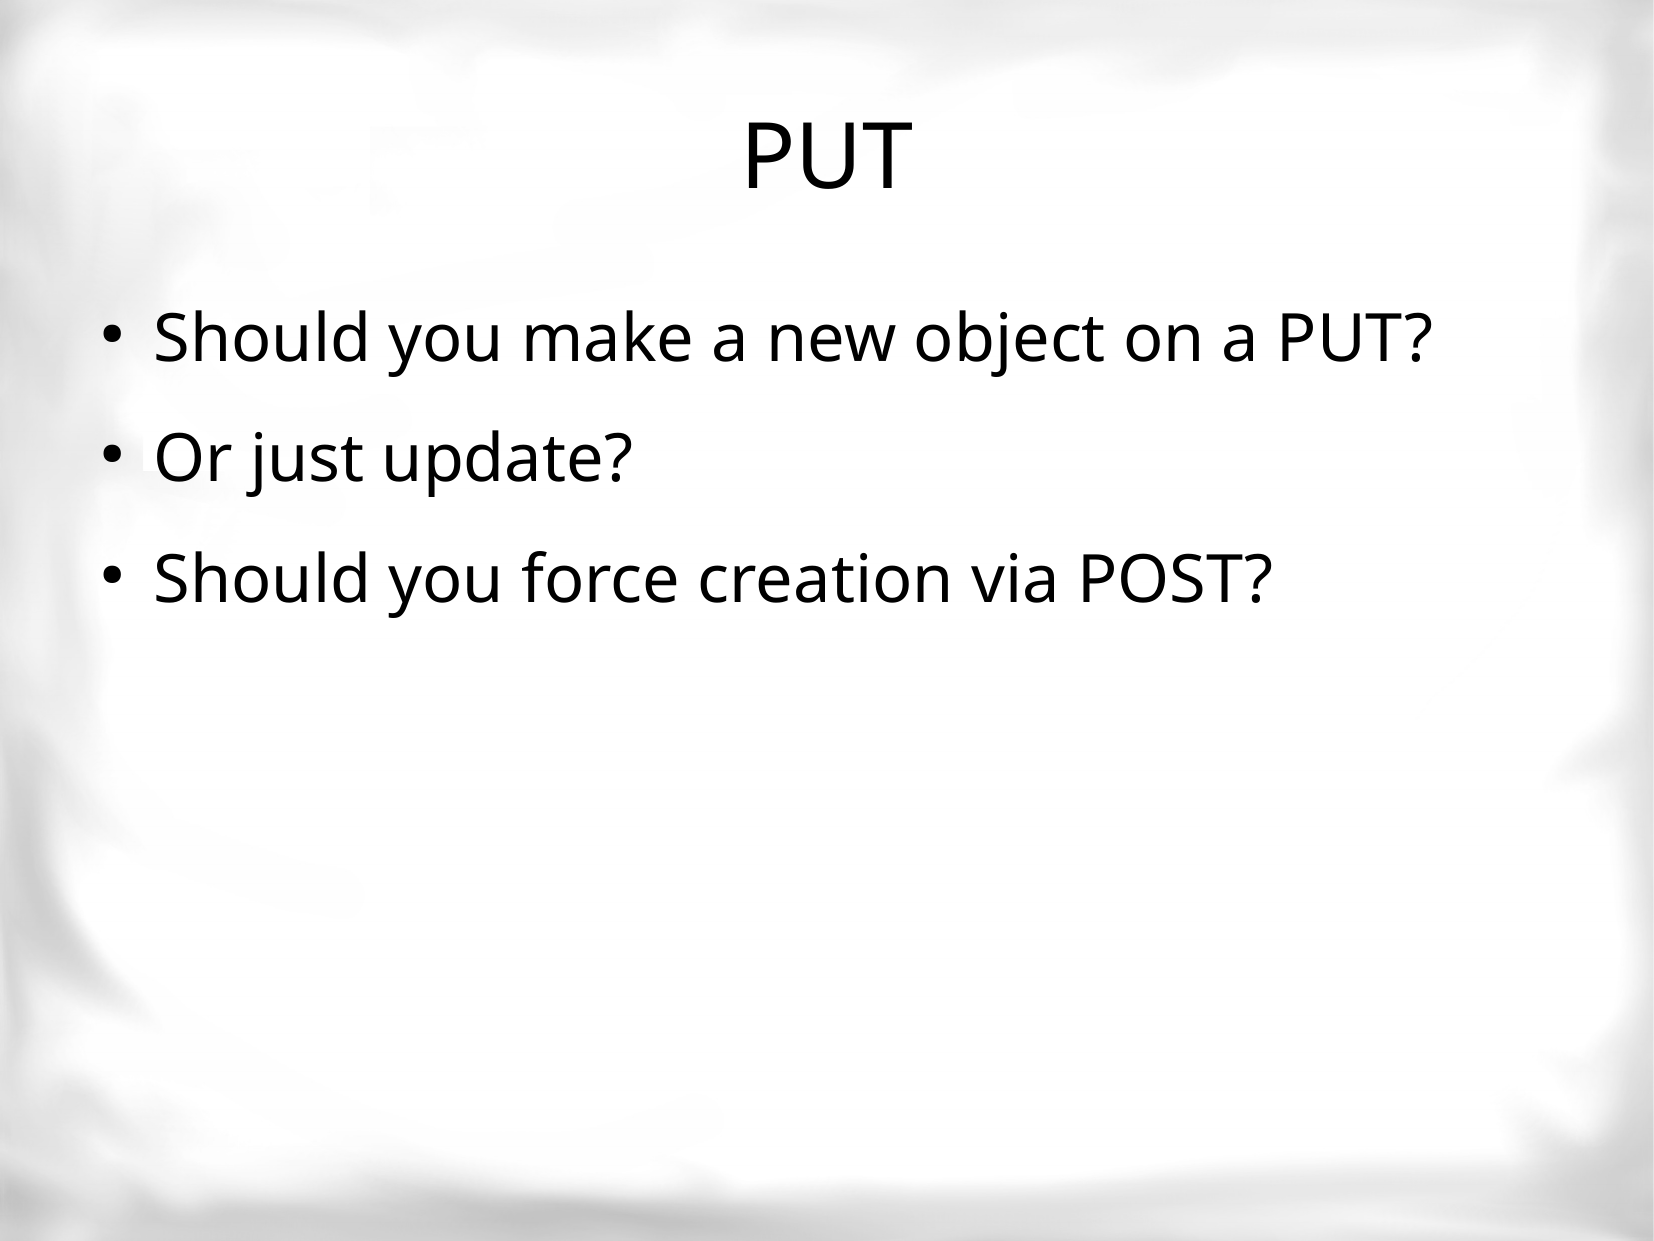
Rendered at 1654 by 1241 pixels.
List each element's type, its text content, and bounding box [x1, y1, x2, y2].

picture [0, 0, 1654, 1241]
list Should you make a new object on a PUT? Or just update? Should you force creation via POST? [82, 290, 1571, 1010]
title PUT [82, 49, 1571, 257]
